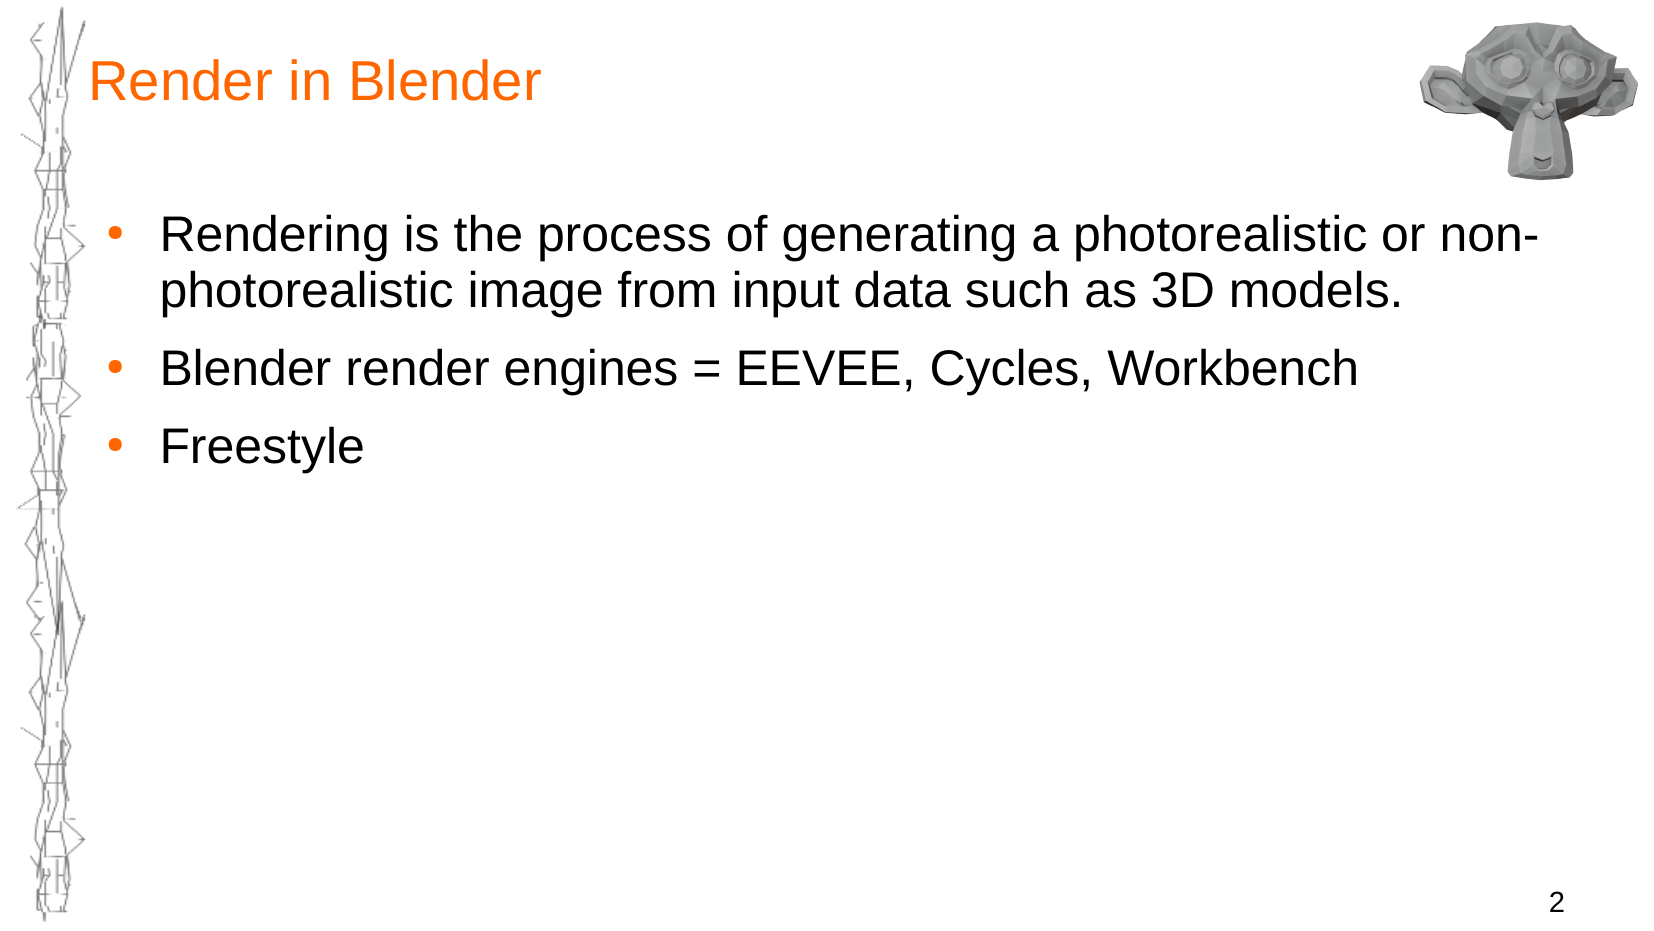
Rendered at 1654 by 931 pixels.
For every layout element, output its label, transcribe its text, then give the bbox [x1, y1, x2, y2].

picture [1411, 11, 1645, 189]
title Render in Blender [88, 29, 1447, 133]
list Rendering is the process of generating a photorealistic or non-photorealistic image from input data such as 3D models. Blender render engines = EEVEE, Cycles, Workbench Freestyle [88, 206, 1565, 857]
